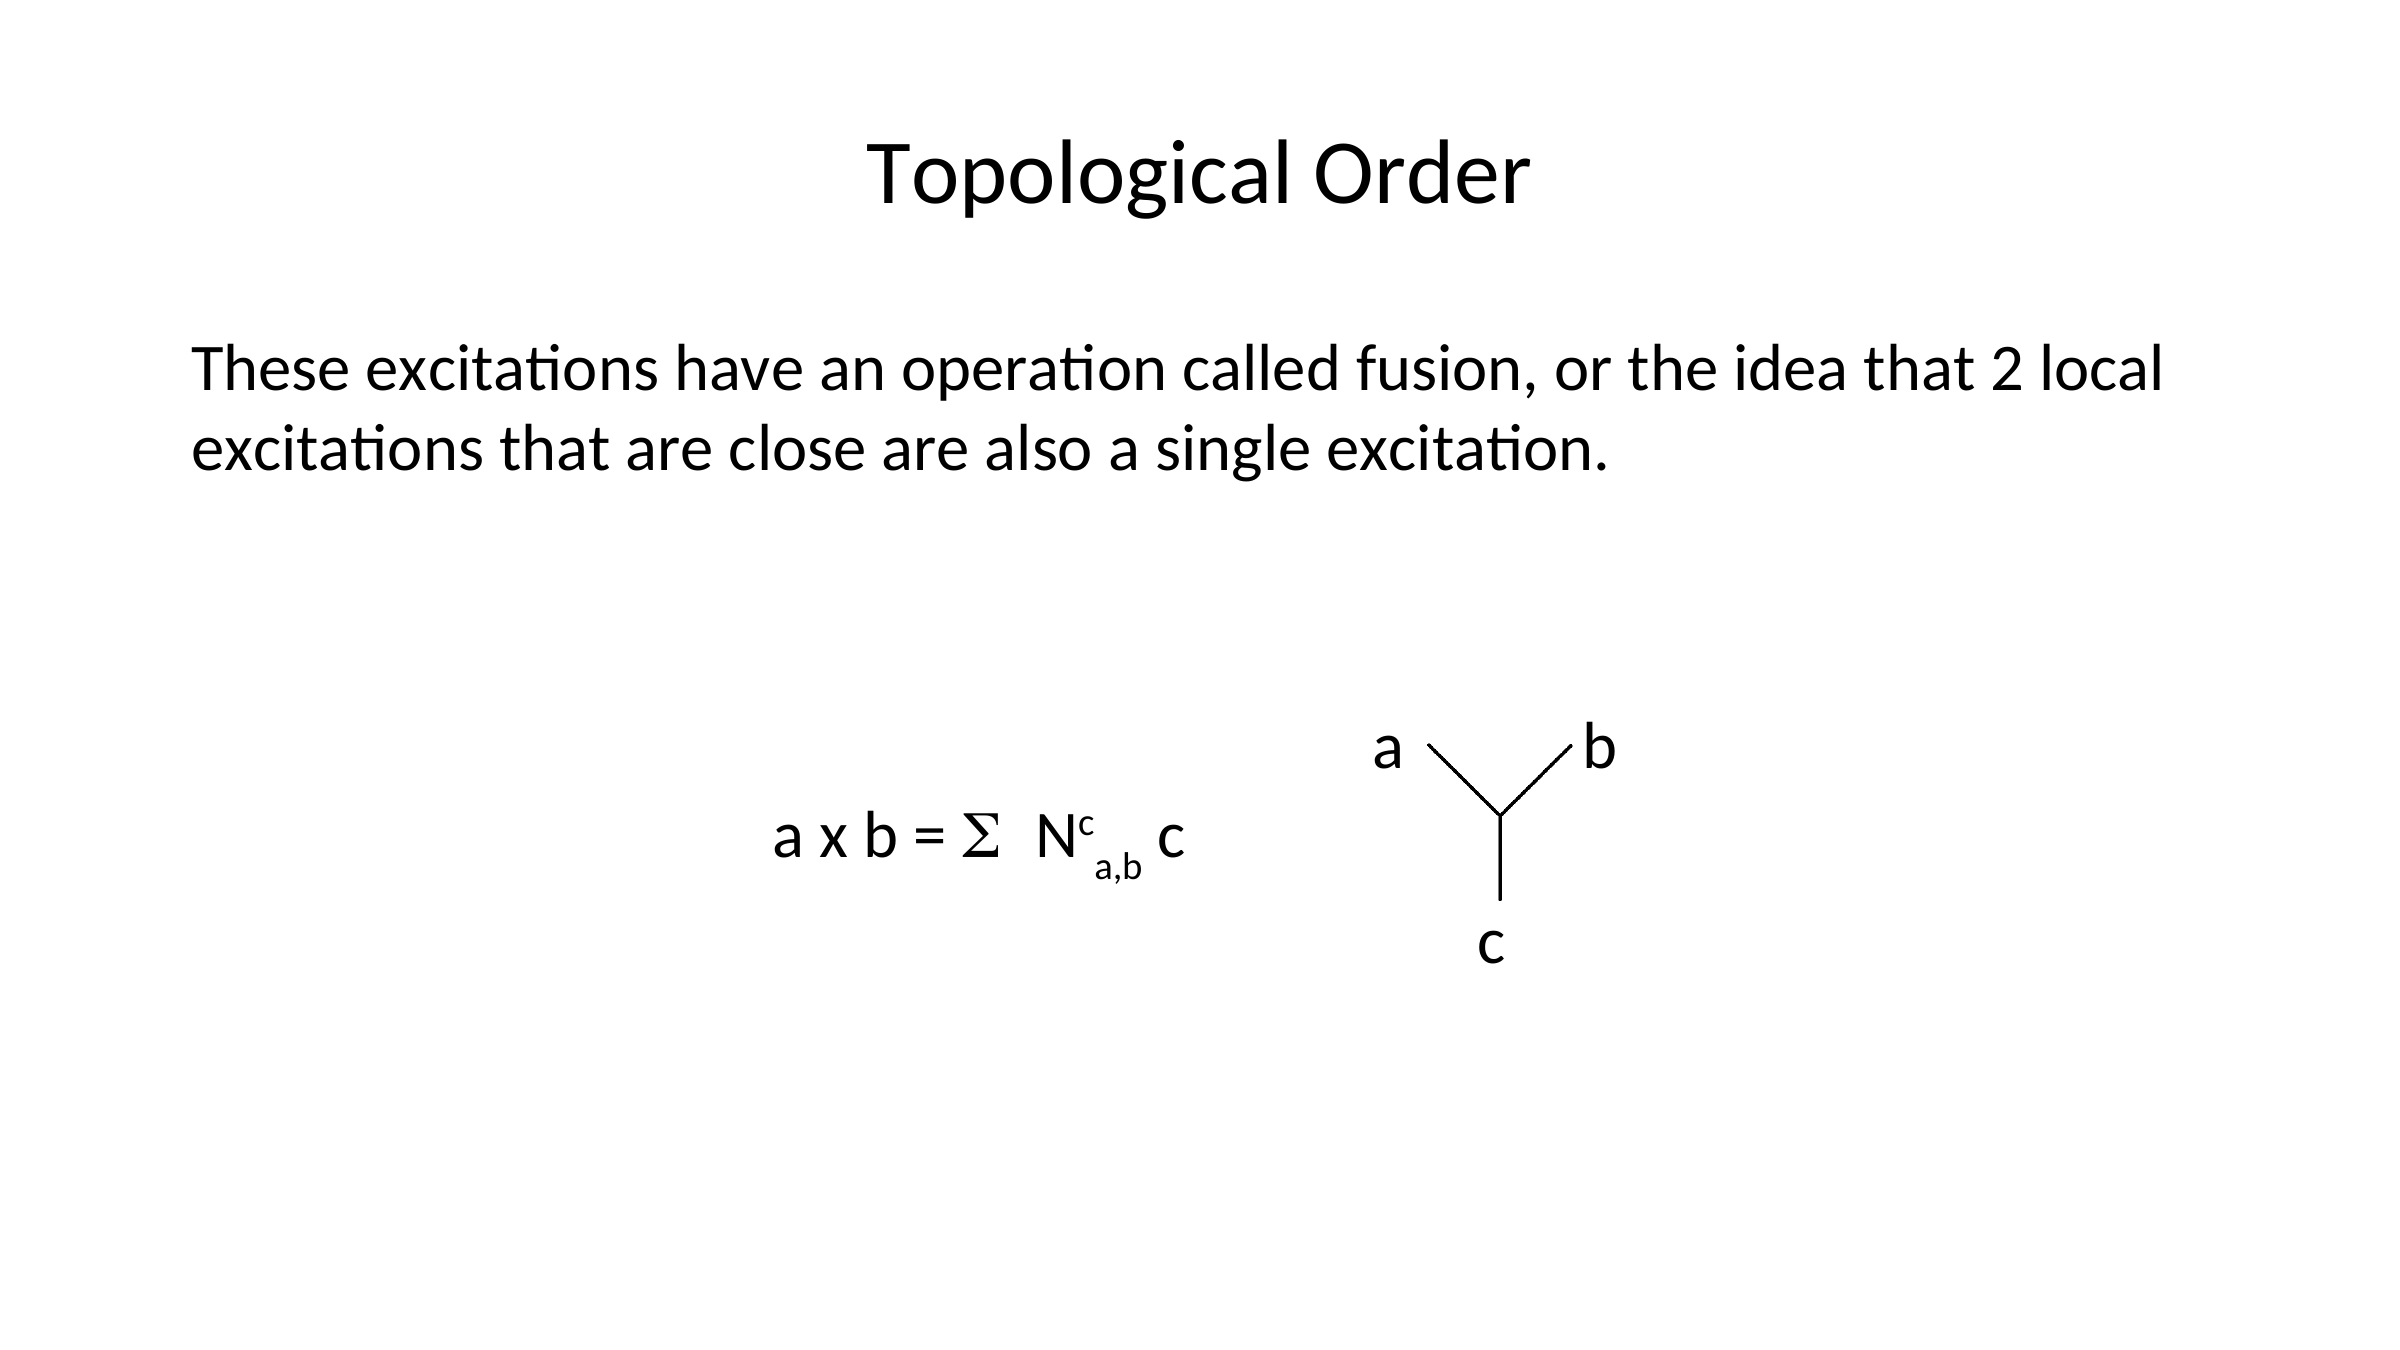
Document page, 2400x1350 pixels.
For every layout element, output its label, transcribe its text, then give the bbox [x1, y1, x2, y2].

title Topological Order [120, 53, 2280, 280]
text_box a x b = S Nca,b c [758, 783, 1299, 963]
text_box a [1358, 694, 1434, 790]
text_box b [1568, 694, 1704, 790]
list These excitations have an operation called fusion, or the idea that 2 local excitations that are close are also a single excitation. [120, 315, 2280, 1207]
picture [1397, 724, 1614, 920]
text_box c [1463, 889, 1614, 985]
